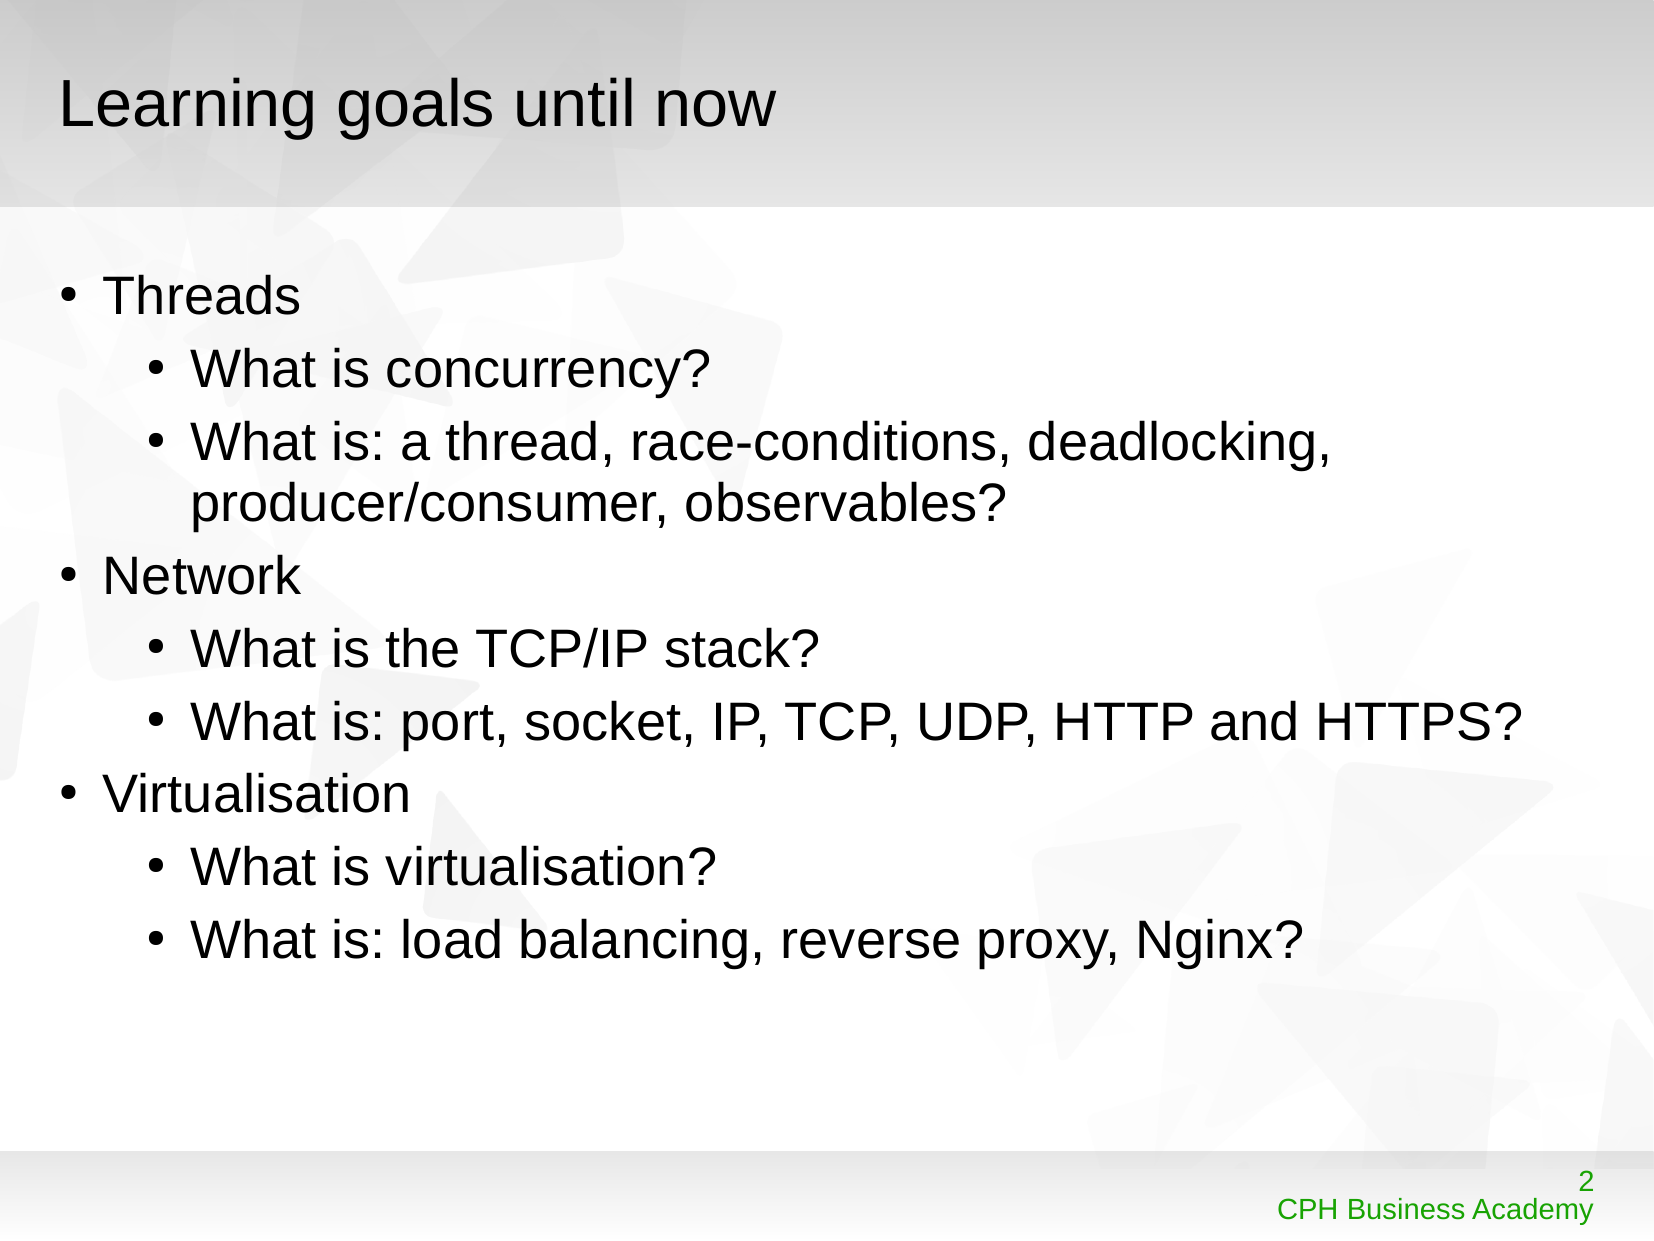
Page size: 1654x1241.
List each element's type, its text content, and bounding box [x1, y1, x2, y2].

picture [0, 0, 783, 931]
title Learning goals until now [59, 29, 1595, 178]
list Threads What is concurrency? What is: a thread, race-conditions, deadlocking, producer/consumer, observables? Network What is the TCP/IP stack? What is: port, socket, IP, TCP, UDP, HTTP and HTTPS? Virtualisation What is virtualisation? What is: load balancing, reverse proxy, Nginx? [59, 265, 1595, 986]
picture [915, 548, 1654, 1169]
